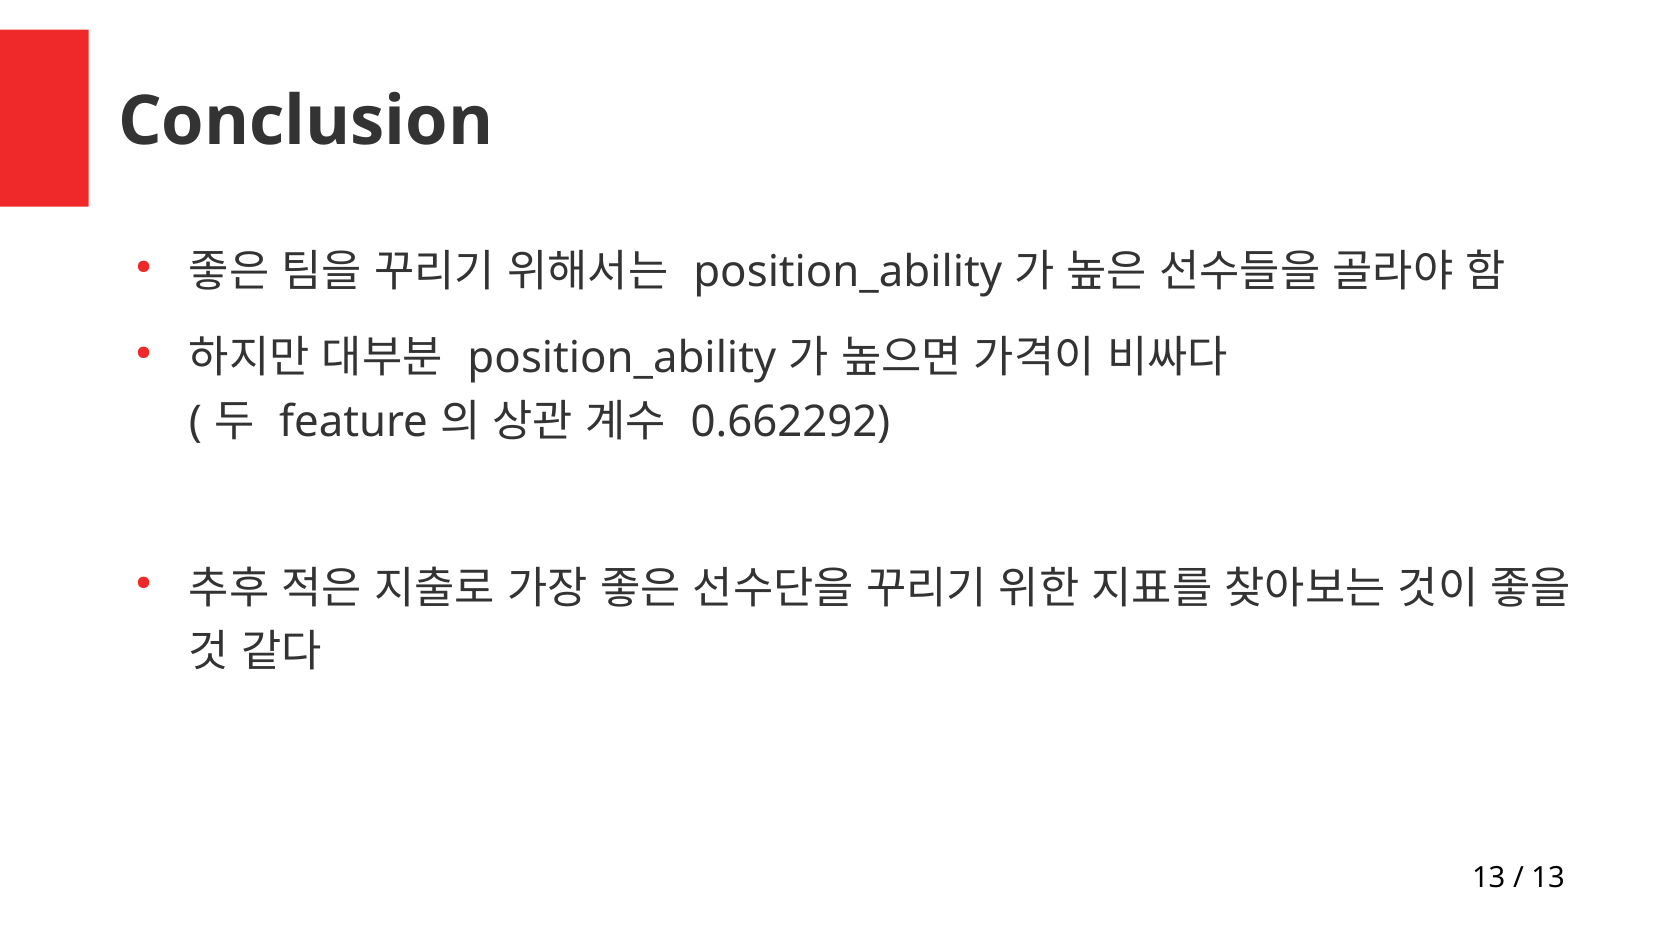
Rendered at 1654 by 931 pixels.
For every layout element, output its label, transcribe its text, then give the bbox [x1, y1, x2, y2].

title Conclusion [118, 29, 1595, 207]
list 좋은 팀을 꾸리기 위해서는 position_ability가 높은 선수들을 골라야 함 하지만 대부분 position_ability가 높으면 가격이 비싸다 (두 feature의 상관 계수 0.662292) 추후 적은 지출로 가장 좋은 선수단을 꾸리기 위한 지표를 찾아보는 것이 좋을 것 같다 [118, 236, 1595, 886]
